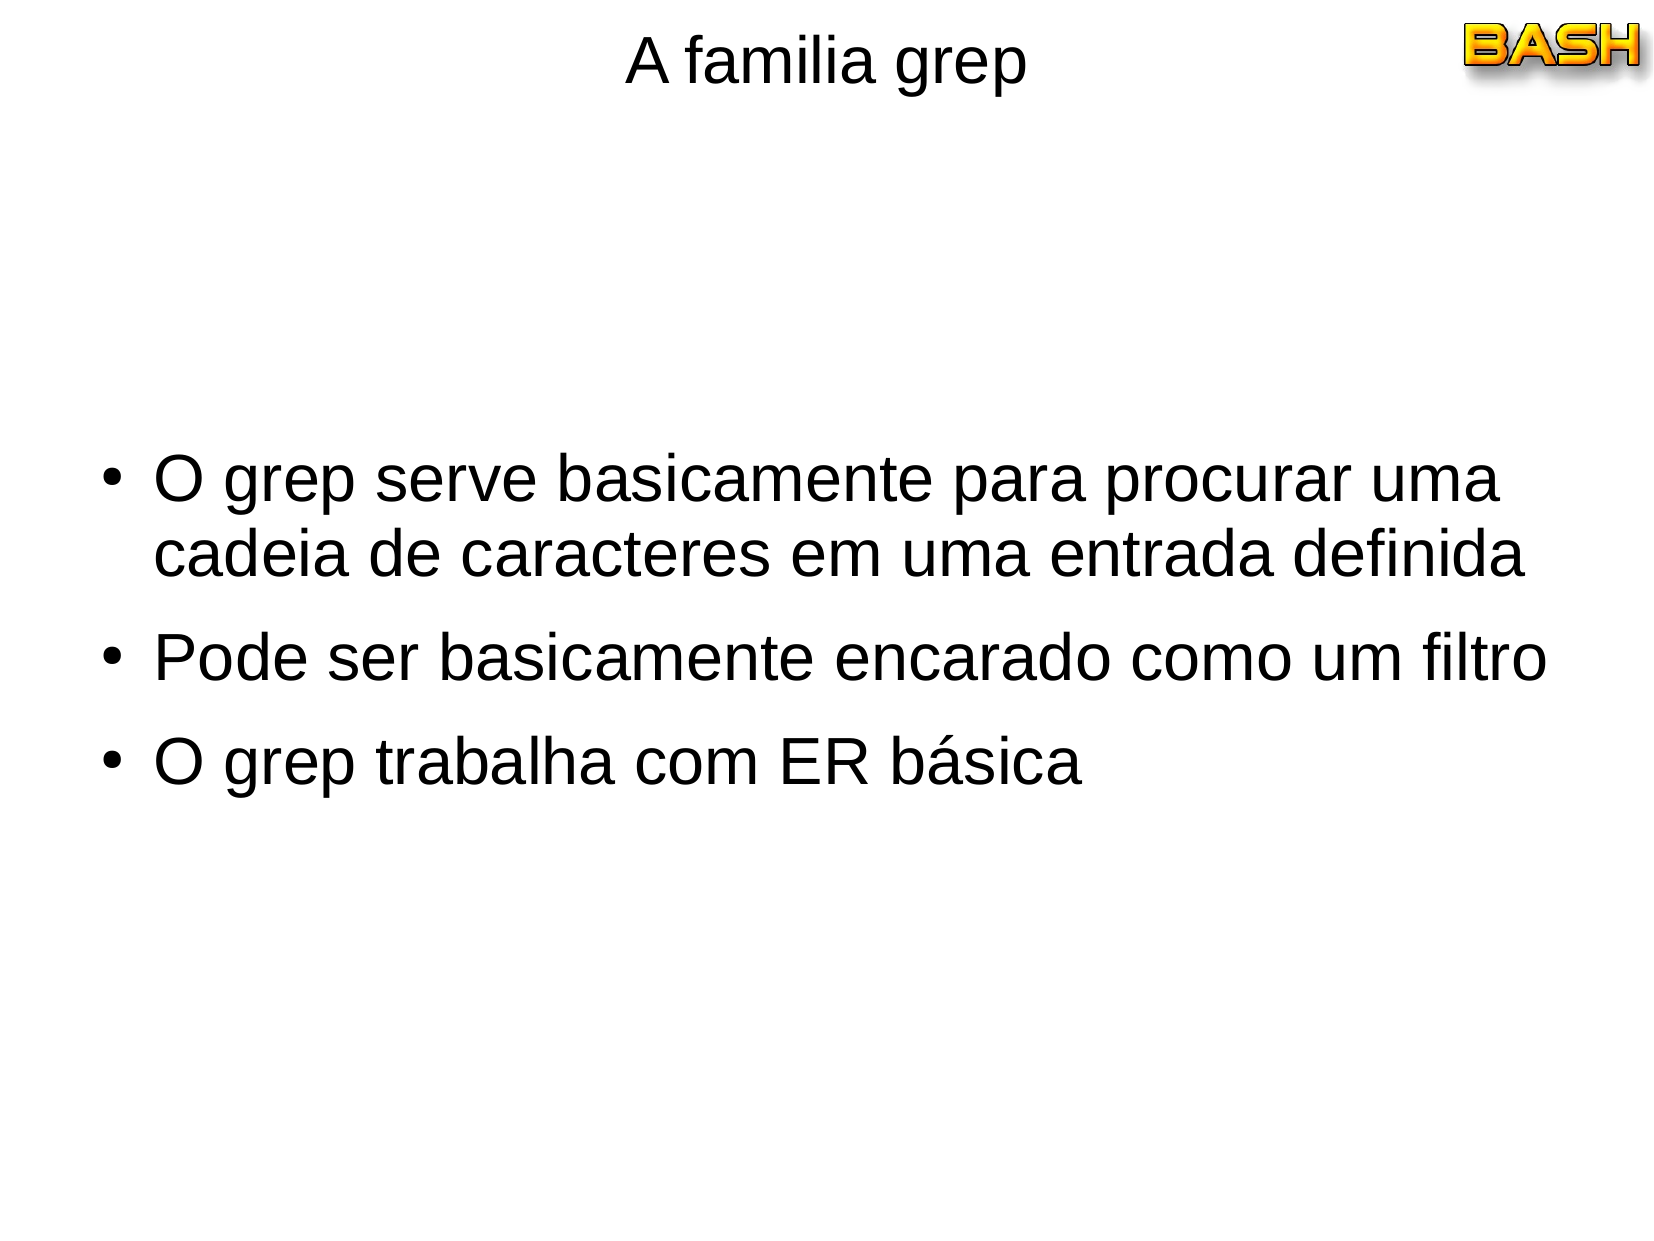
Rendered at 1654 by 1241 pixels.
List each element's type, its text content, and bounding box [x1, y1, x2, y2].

picture [1450, 0, 1654, 96]
list O grep serve basicamente para procurar uma cadeia de caracteres em uma entrada definida Pode ser basicamente encarado como um filtro O grep trabalha com ER básica [82, 441, 1571, 800]
title A familia grep [82, 22, 1571, 98]
